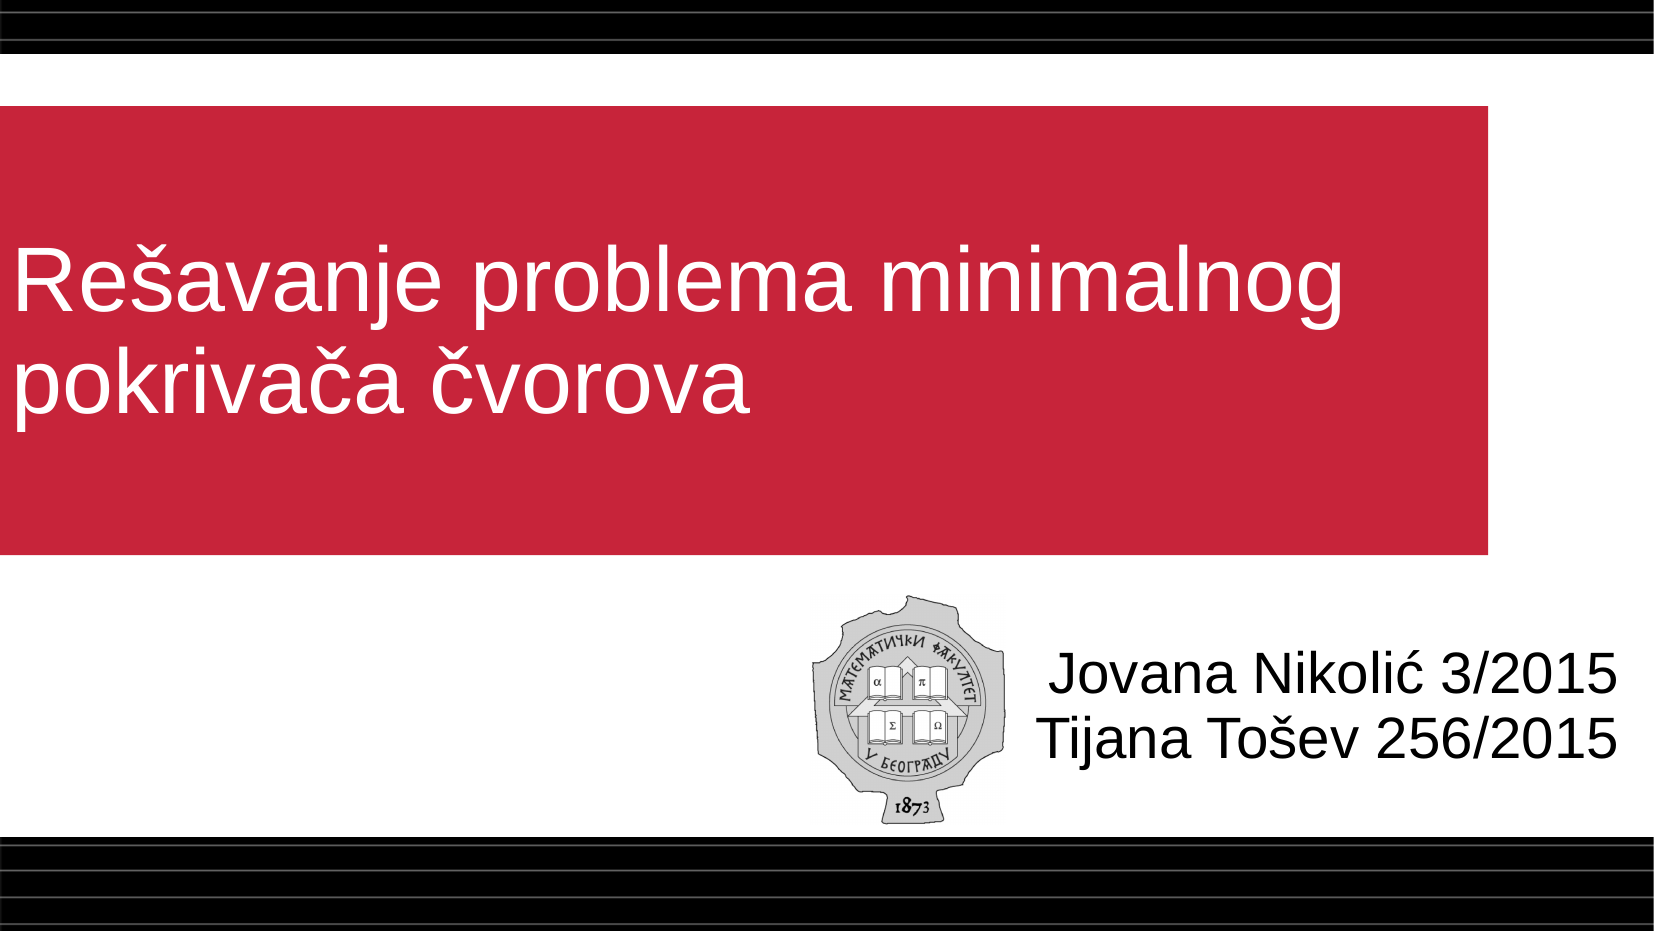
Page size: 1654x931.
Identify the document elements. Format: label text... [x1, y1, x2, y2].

picture [810, 594, 1006, 826]
subtitle Jovana Nikolić 3/2015 Tijana Tošev 256/2015 [1035, 600, 1654, 813]
picture [0, 837, 1654, 931]
title Rešavanje problema minimalnog pokrivača čvorova [0, 106, 1489, 556]
picture [0, 0, 1654, 54]
